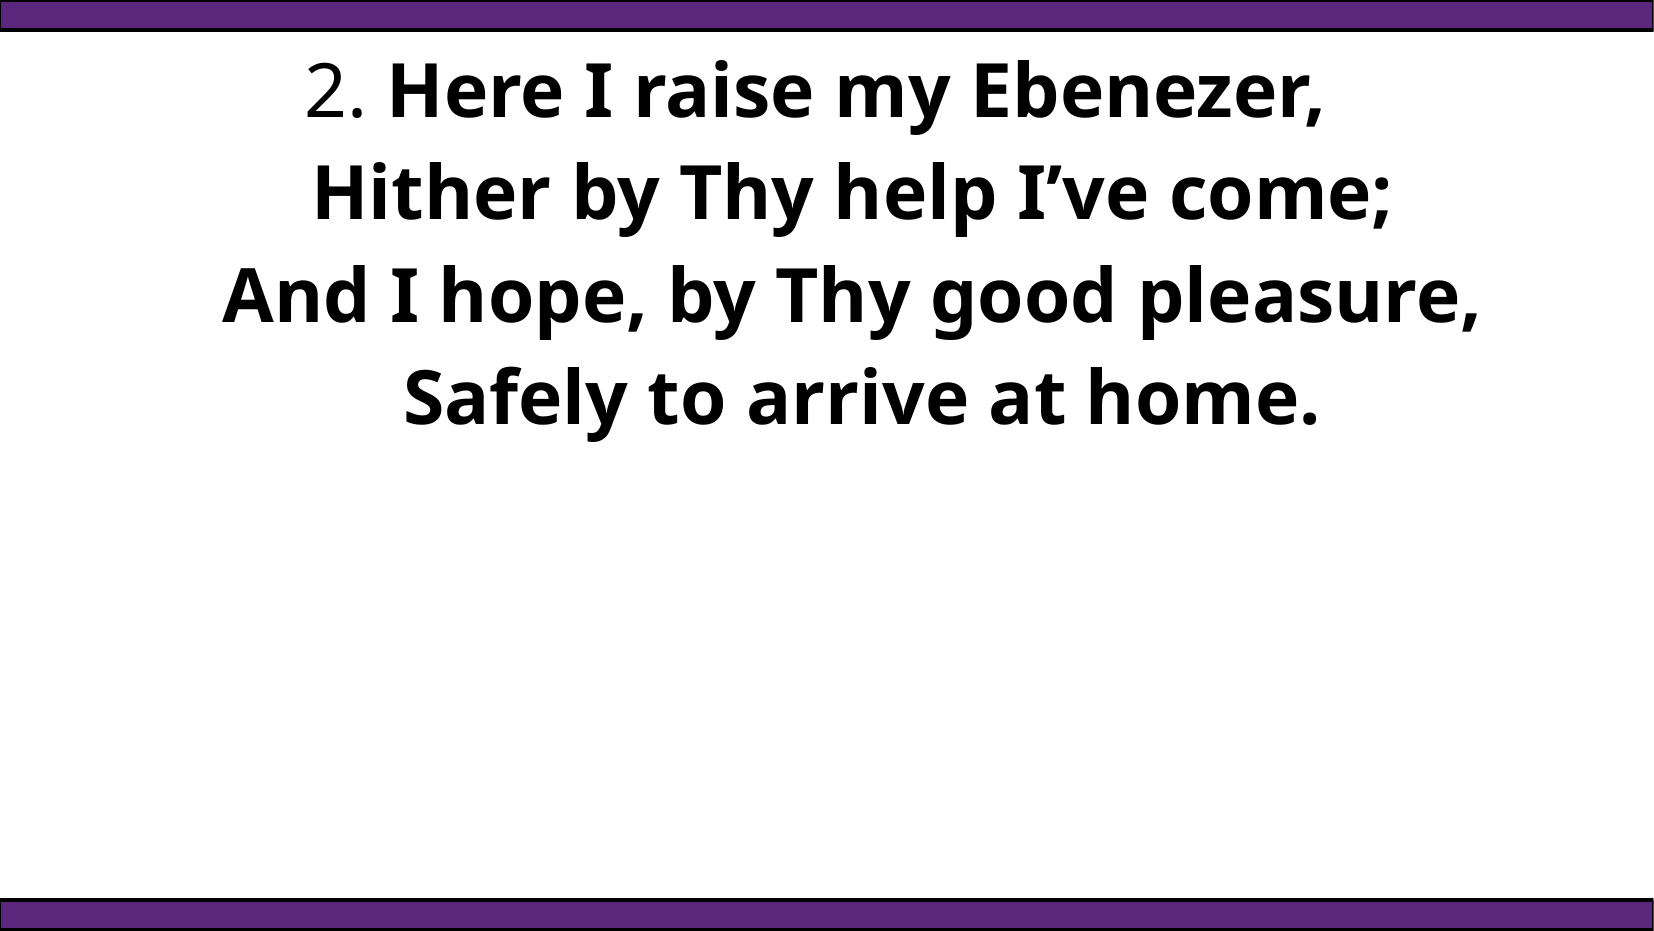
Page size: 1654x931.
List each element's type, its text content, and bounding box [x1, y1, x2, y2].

text_box [0, 900, 1654, 931]
picture [0, 31, 1654, 900]
text_box 2. Here I raise my Ebenezer, Hither by Thy help I’ve come; And I hope, by Thy good pleasure, Safely to arrive at home. [60, 30, 1591, 445]
text_box [0, 0, 1654, 31]
